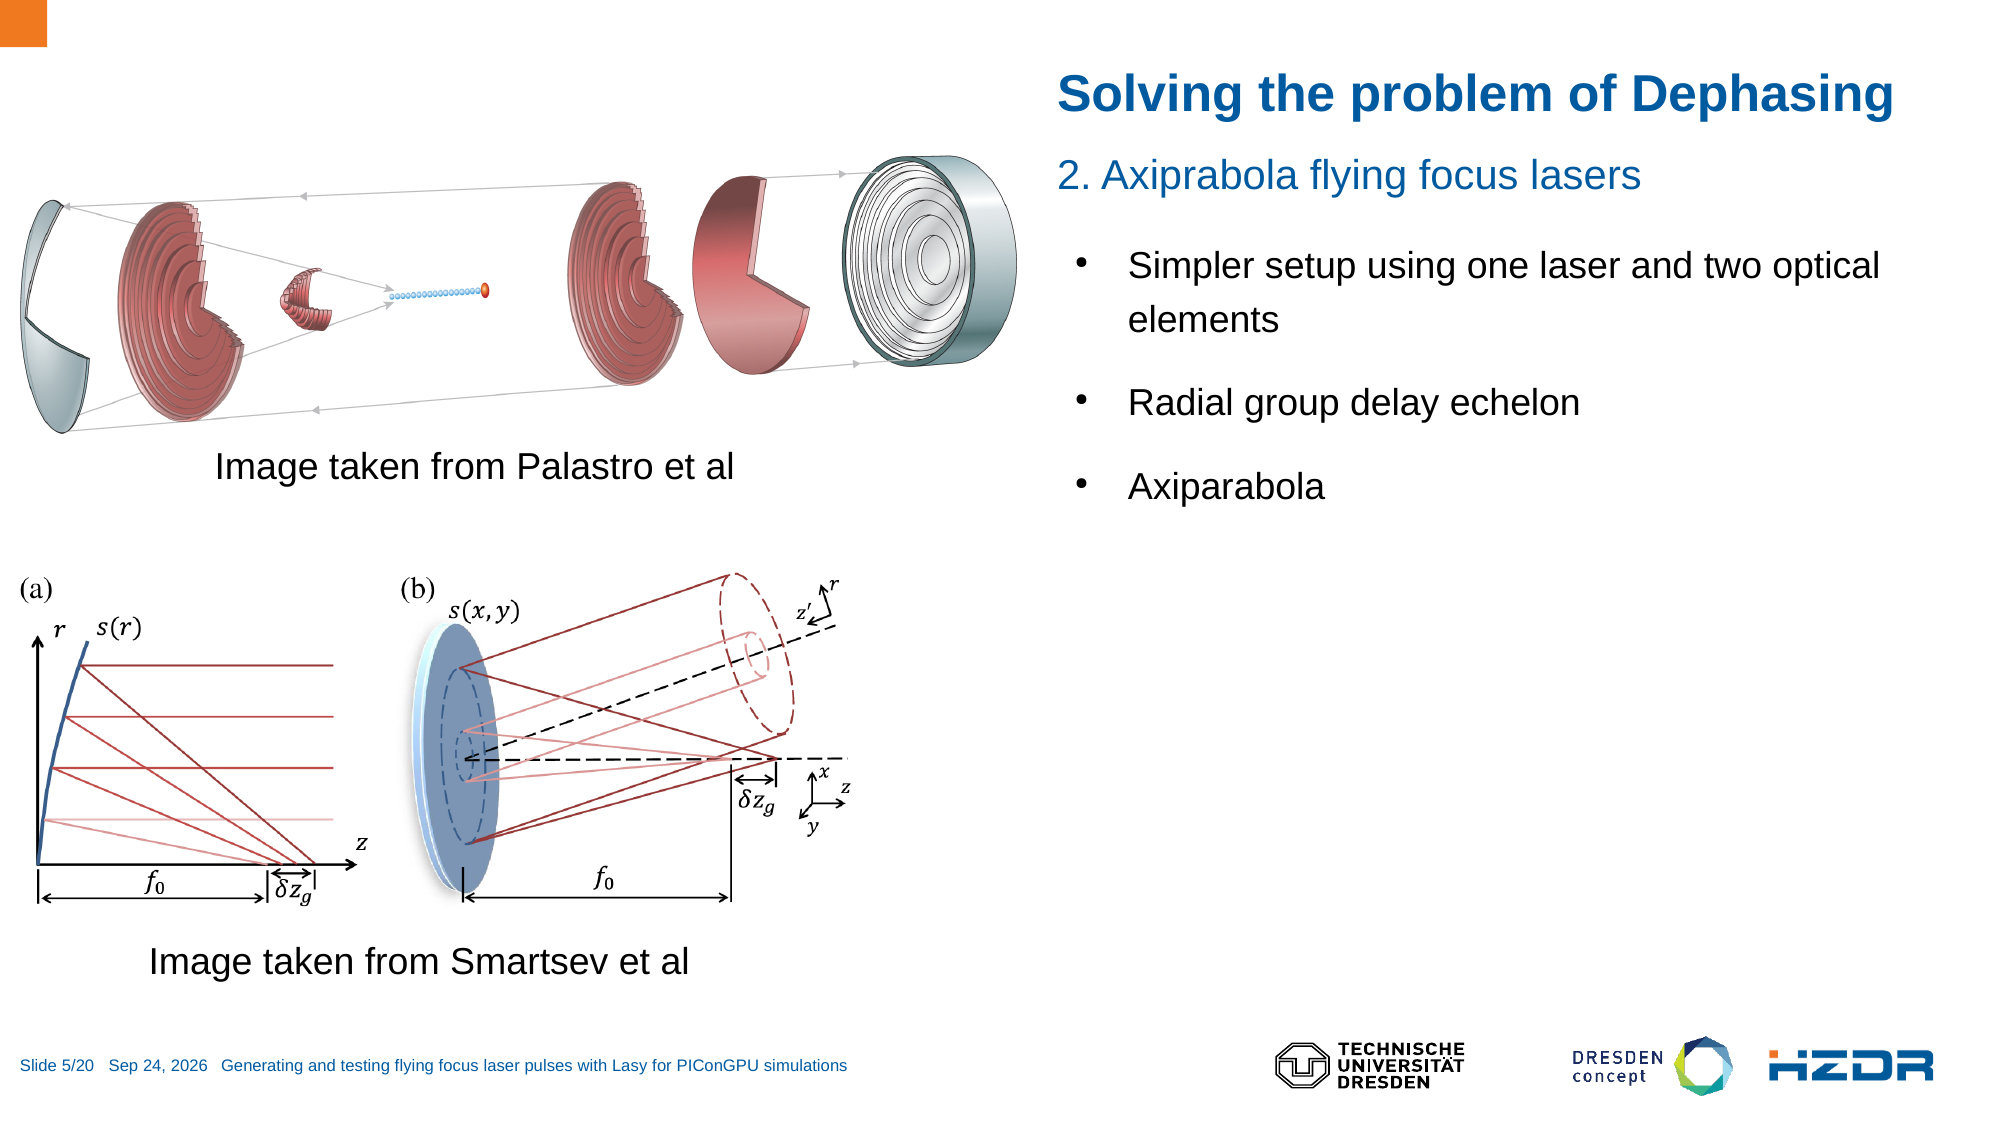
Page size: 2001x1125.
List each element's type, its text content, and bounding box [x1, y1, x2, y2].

title Solving the problem of Dephasing [1057, 66, 1934, 134]
footer Generating and testing flying focus laser pulses with Lasy for PIConGPU simulations [221, 1034, 965, 1095]
subtitle 2. Axiprabola flying focus lasers [1057, 138, 1934, 190]
picture [15, 152, 1021, 465]
picture [15, 566, 856, 908]
picture [1768, 1049, 1934, 1081]
picture [1275, 1042, 1465, 1089]
text_box Image taken from Palastro et al [199, 438, 751, 496]
list Simpler setup using one laser and two optical elements Radial group delay echelon Axiparabola [1057, 231, 1934, 1014]
slide_number Jan 9, 2026 [107, 1034, 208, 1095]
slide_number Slide <number>/20 [6, 1034, 95, 1095]
text_box Image taken from Smartsev et al [133, 933, 716, 991]
picture [1573, 1036, 1733, 1096]
